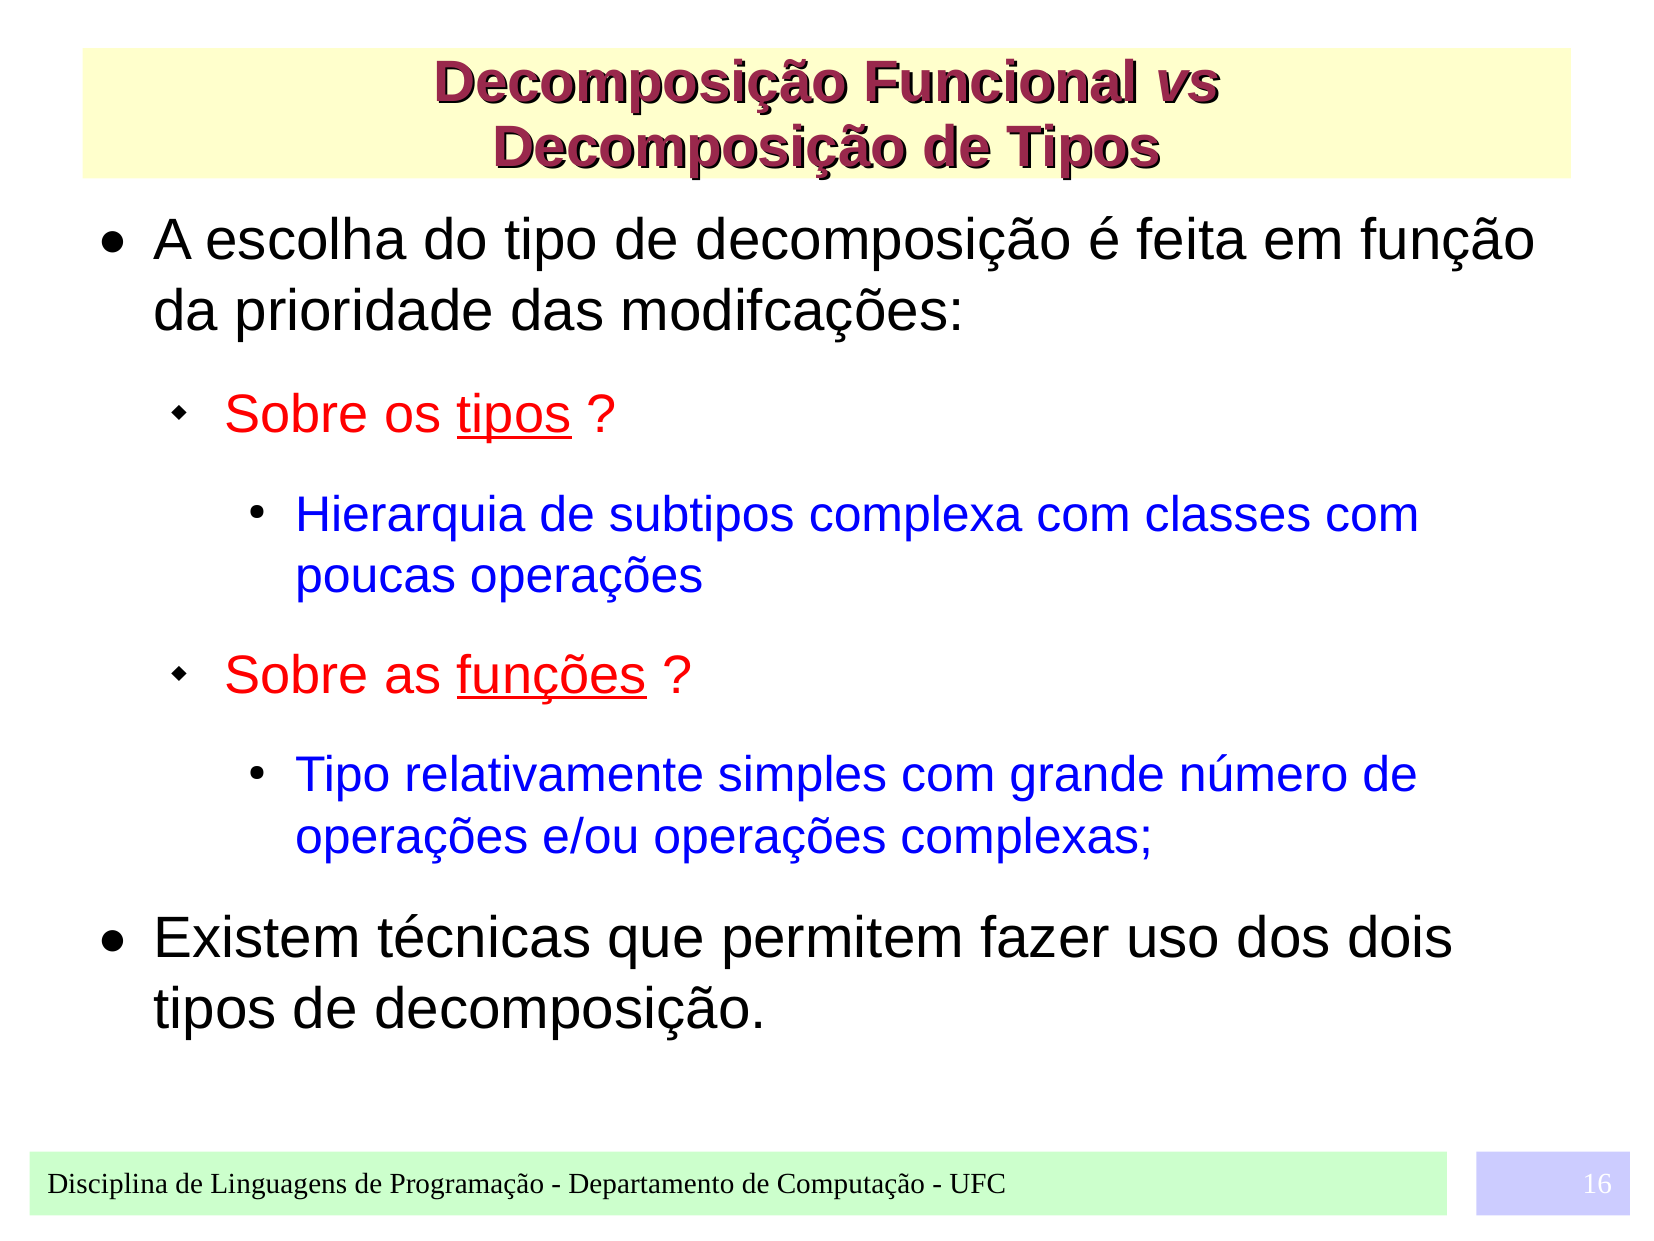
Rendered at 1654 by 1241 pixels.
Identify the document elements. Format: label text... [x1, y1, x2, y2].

list A escolha do tipo de decomposição é feita em função da prioridade das modifcações: Sobre os tipos ? Hierarquia de subtipos complexa com classes com poucas operações Sobre as funções ? Tipo relativamente simples com grande número de operações e/ou operações complexas; Existem técnicas que permitem fazer uso dos dois tipos de decomposição. [82, 206, 1571, 1152]
title Decomposição Funcional vs Decomposição de Tipos [82, 48, 1571, 179]
